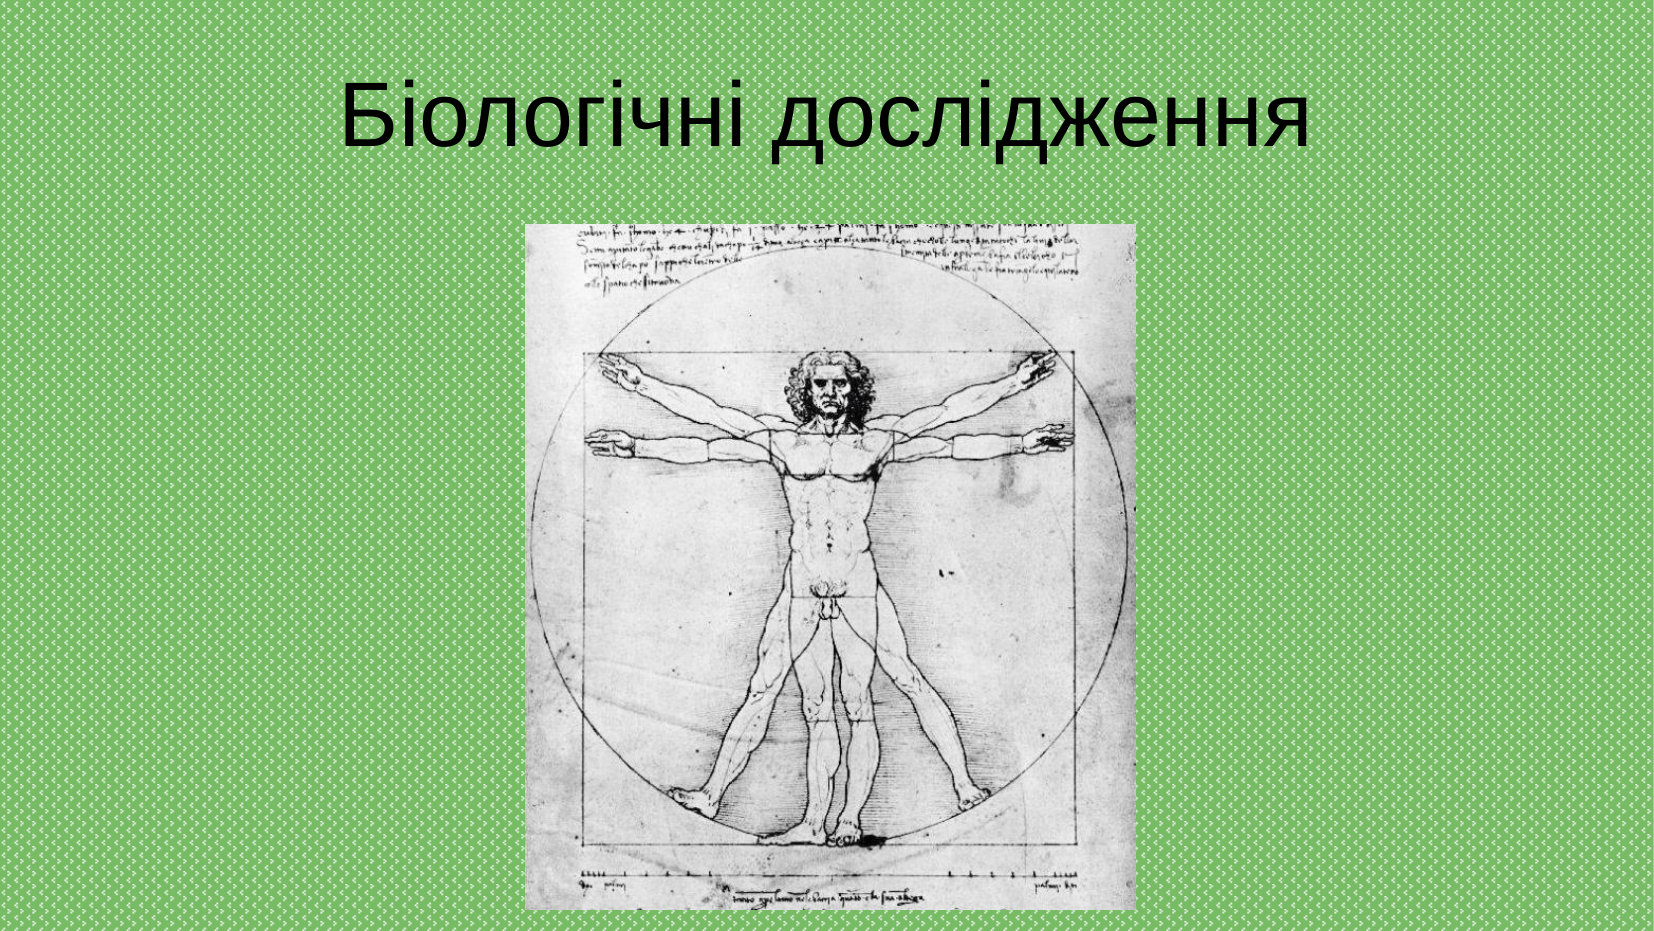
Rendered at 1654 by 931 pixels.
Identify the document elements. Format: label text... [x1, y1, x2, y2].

title Біологічні дослідження [82, 37, 1571, 193]
picture [0, 0, 1654, 931]
